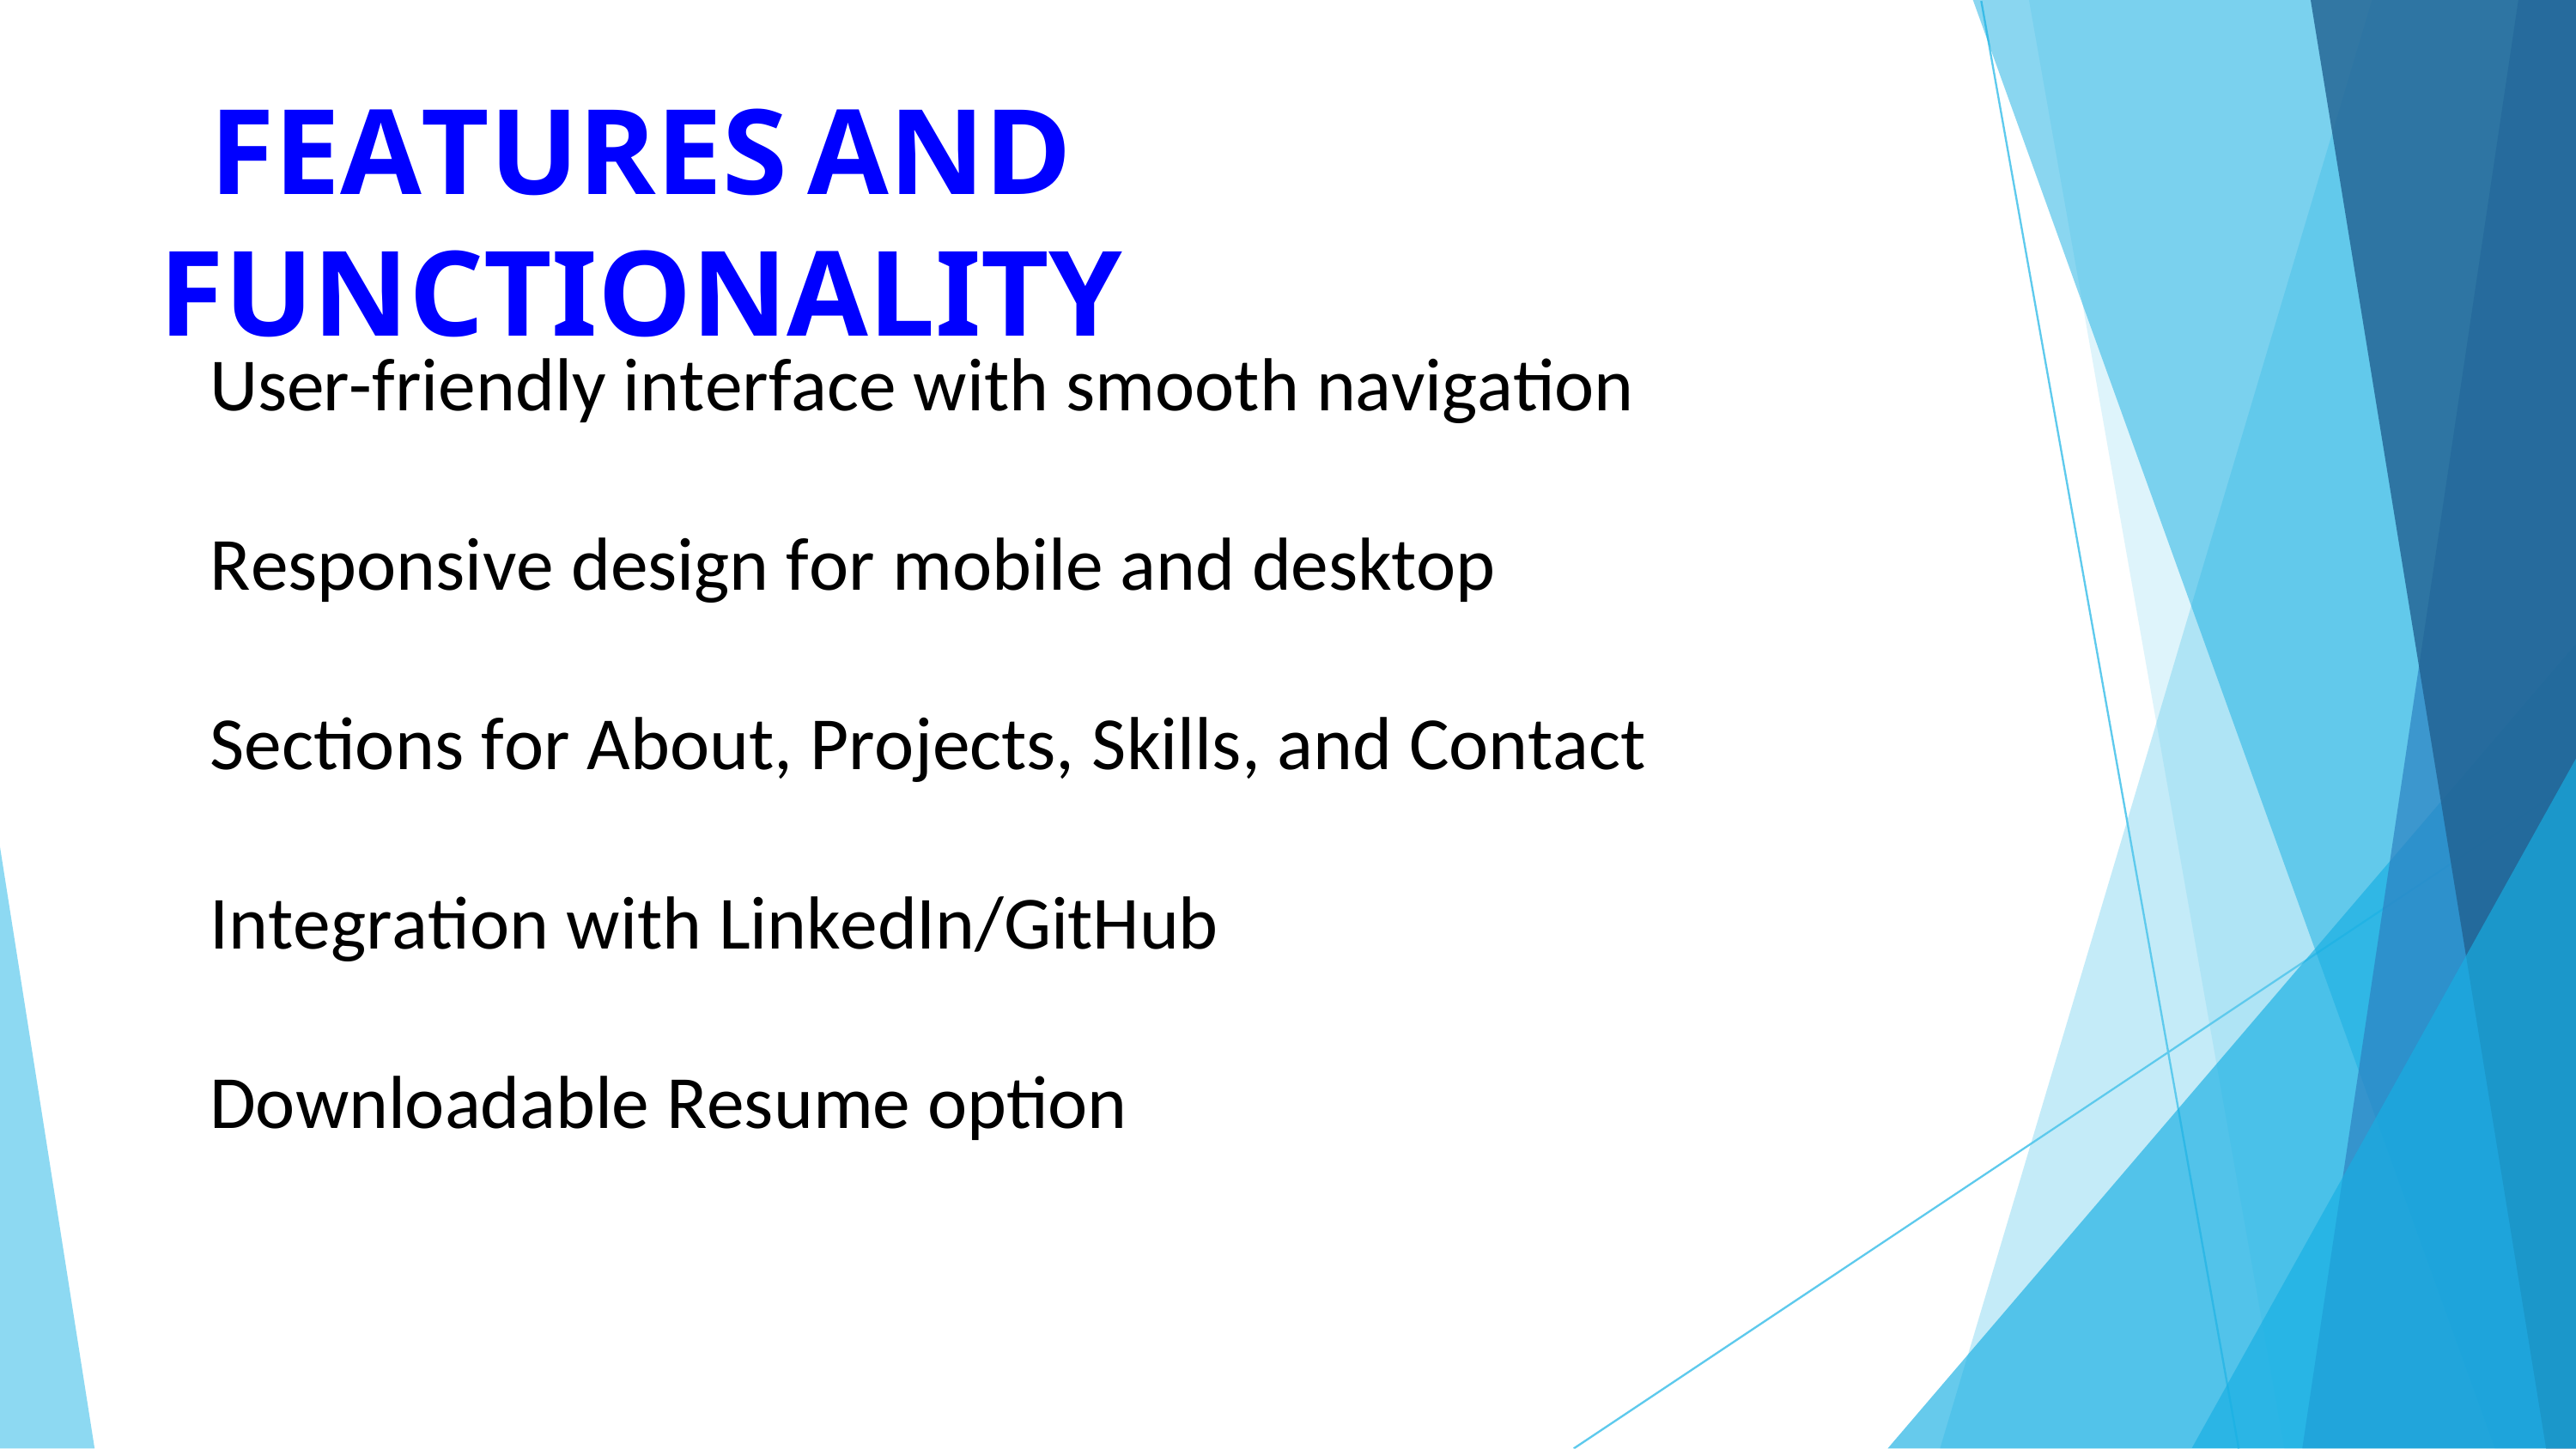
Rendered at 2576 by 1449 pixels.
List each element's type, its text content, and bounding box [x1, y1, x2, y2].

title FEATURES AND FUNCTIONALITY [157, 74, 1910, 220]
text_box User-friendly interface with smooth navigation Responsive design for mobile and desktop Sections for About, Projects, Skills, and Contact Integration with LinkedIn/GitHub Downloadable Resume option [208, 334, 1649, 1147]
